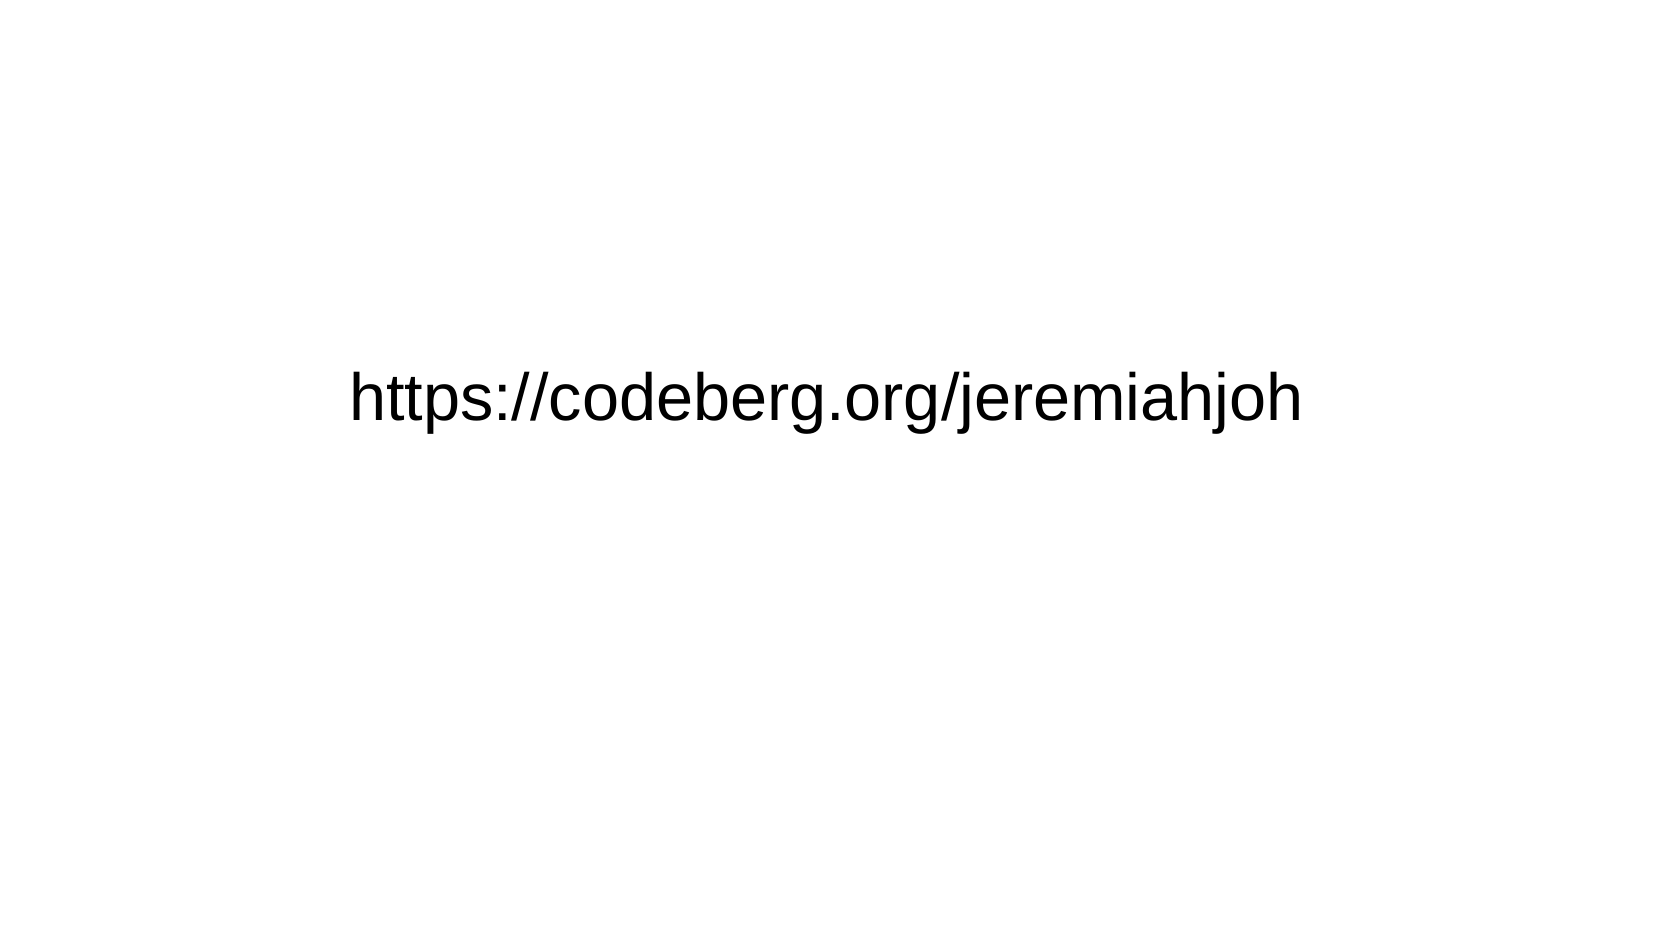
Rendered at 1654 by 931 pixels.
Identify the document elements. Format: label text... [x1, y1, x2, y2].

subtitle https://codeberg.org/jeremiahjoh [82, 37, 1571, 757]
